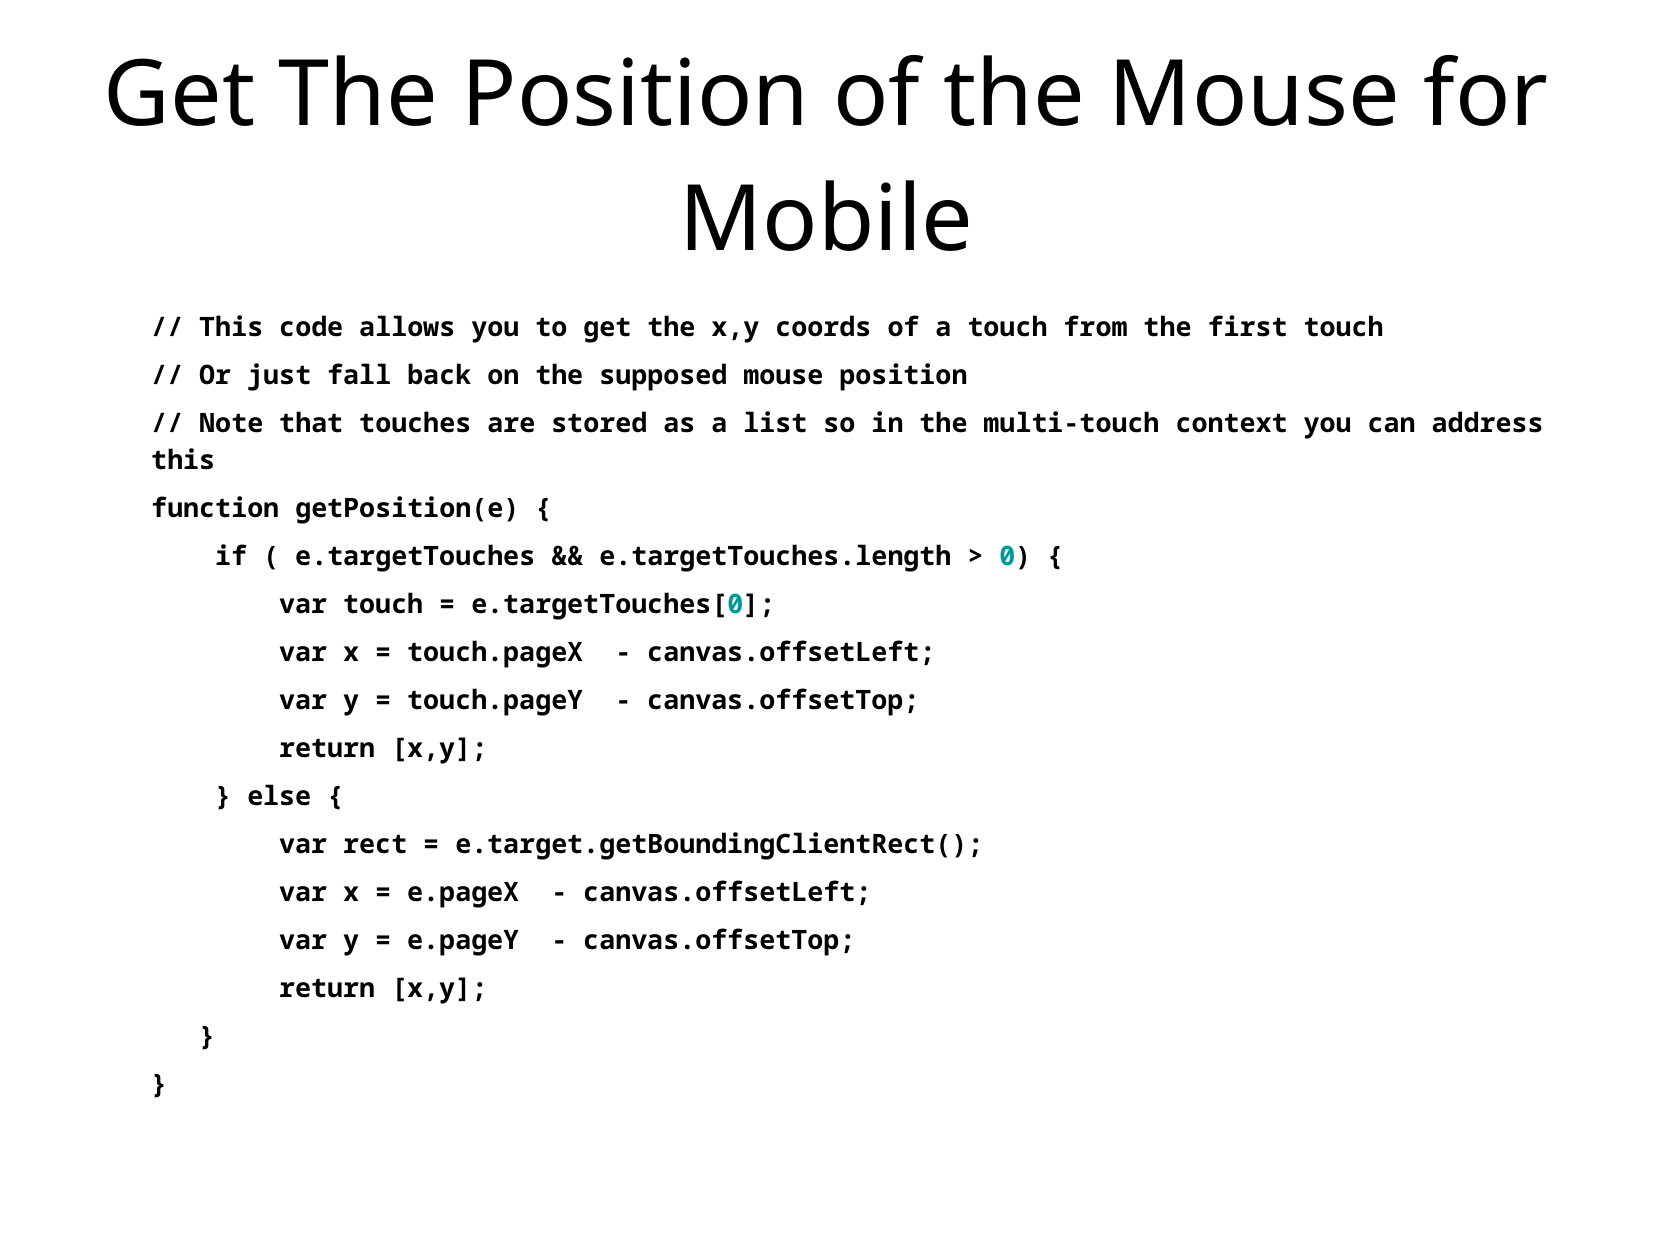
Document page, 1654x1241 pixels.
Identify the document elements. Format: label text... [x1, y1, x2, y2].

list // This code allows you to get the x,y coords of a touch from the first touch // Or just fall back on the supposed mouse position // Note that touches are stored as a list so in the multi-touch context you can address this function getPosition(e) { if ( e.targetTouches && e.targetTouches.length > 0) { var touch = e.targetTouches[0]; var x = touch.pageX - canvas.offsetLeft; var y = touch.pageY - canvas.offsetTop; return [x,y]; } else { var rect = e.target.getBoundingClientRect(); var x = e.pageX - canvas.offsetLeft; var y = e.pageY - canvas.offsetTop; return [x,y]; } } [151, 308, 1607, 1205]
title Get The Position of the Mouse for Mobile [82, 49, 1571, 257]
